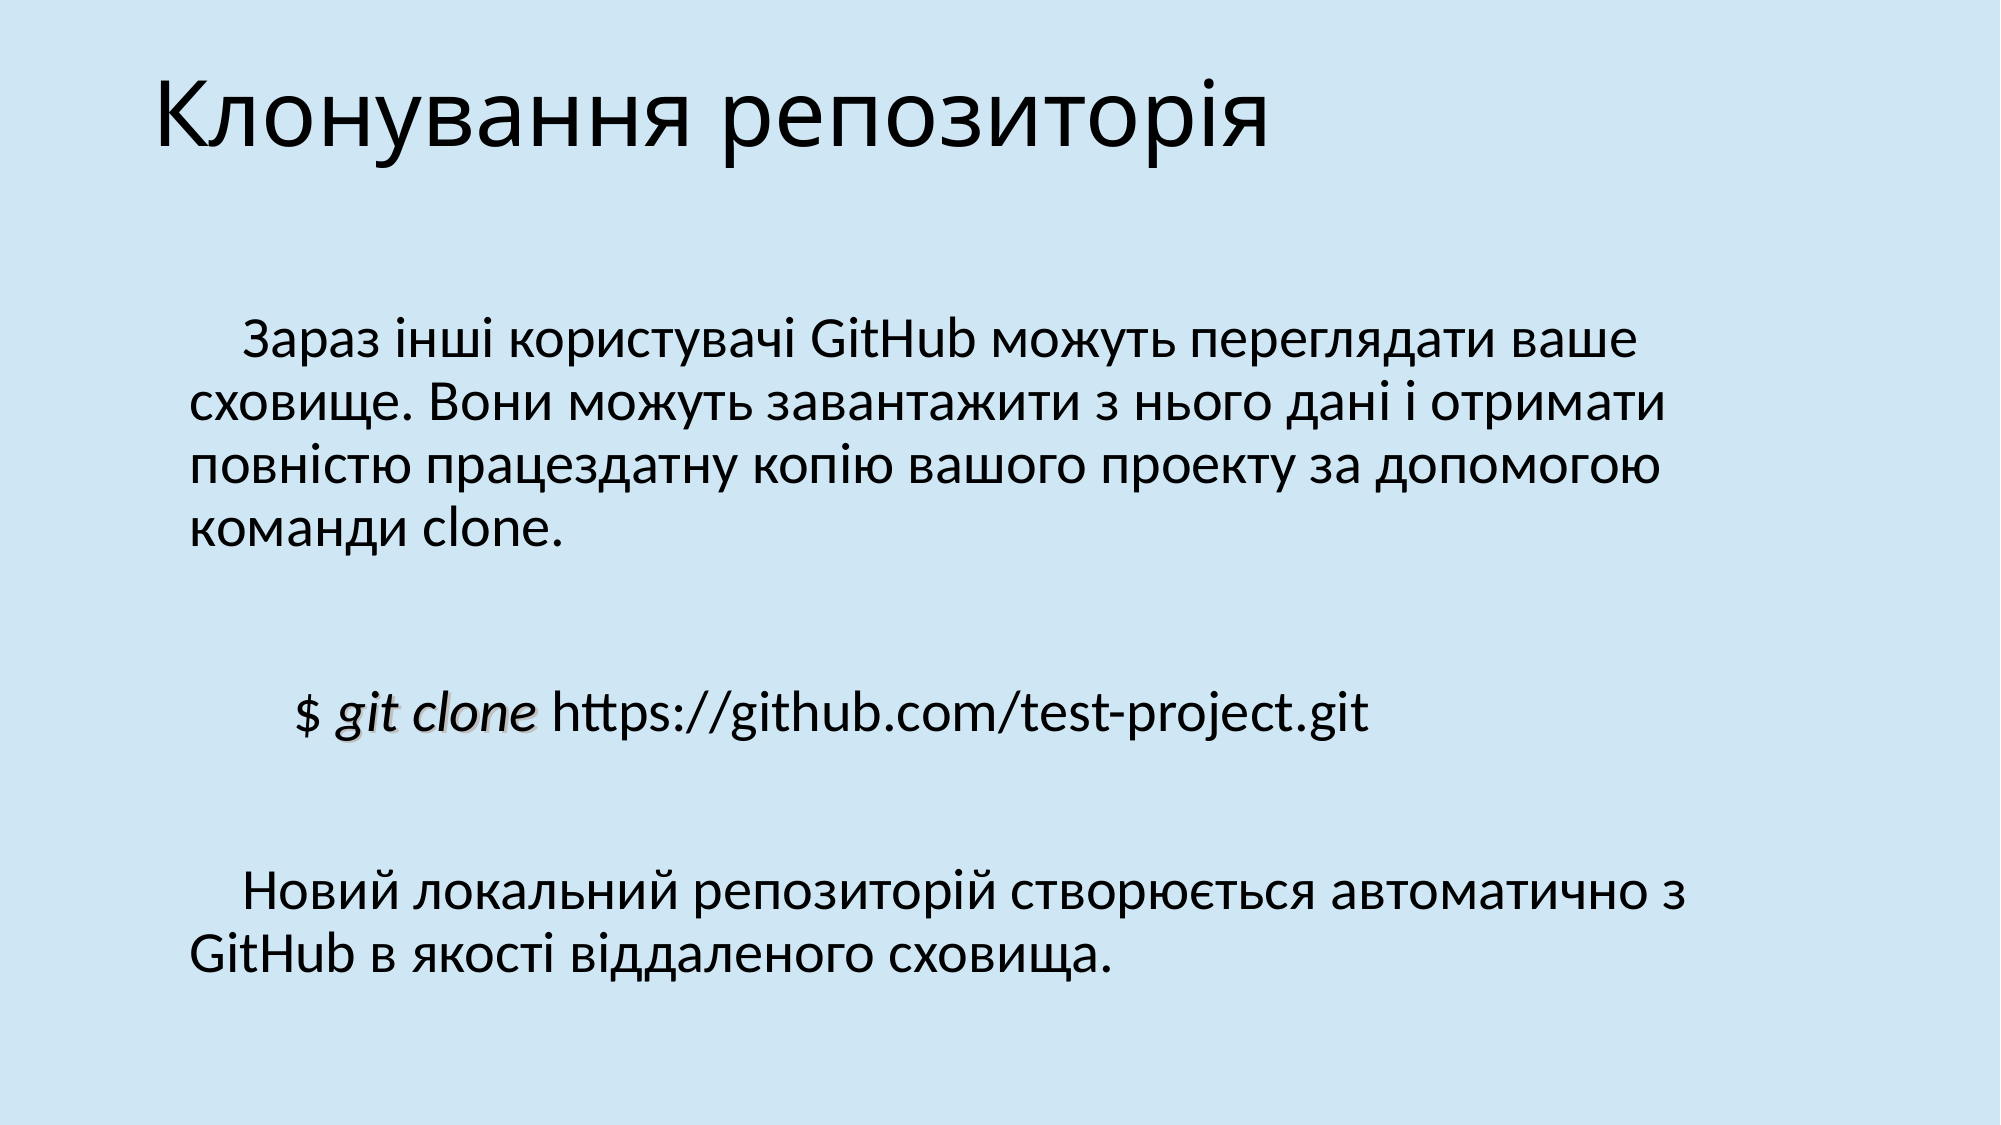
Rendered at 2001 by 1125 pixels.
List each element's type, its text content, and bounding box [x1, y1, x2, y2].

title Клонування репозиторія [137, 59, 1863, 278]
list Зараз інші користувачі GitHub можуть переглядати ваше сховище. Вони можуть завантажити з нього дані і отримати повністю працездатну копію вашого проекту за допомогою команди clone. $ git clone https://github.com/test-project.git Новий локальний репозиторій створюється автоматично з GitHub в якості віддаленого сховища. [137, 299, 1863, 1014]
